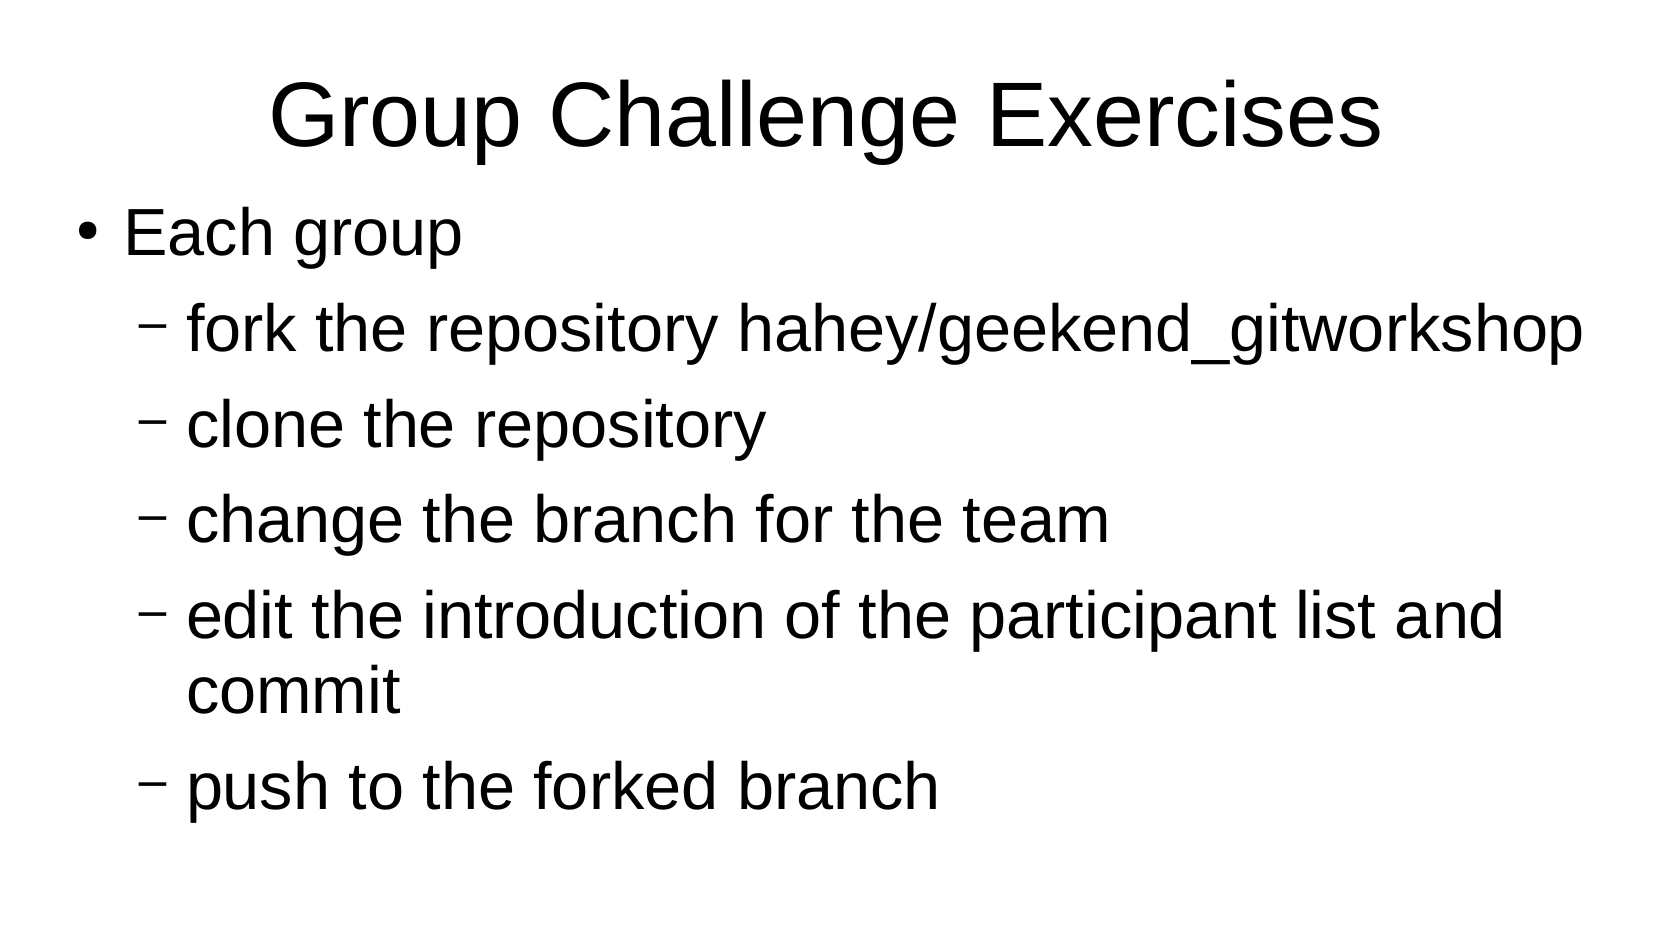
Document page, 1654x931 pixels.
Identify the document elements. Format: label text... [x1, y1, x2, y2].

list Each group fork the repository hahey/geekend_gitworkshop clone the repository change the branch for the team edit the introduction of the participant list and commit push to the forked branch [60, 195, 1591, 833]
title Group Challenge Exercises [82, 37, 1571, 193]
